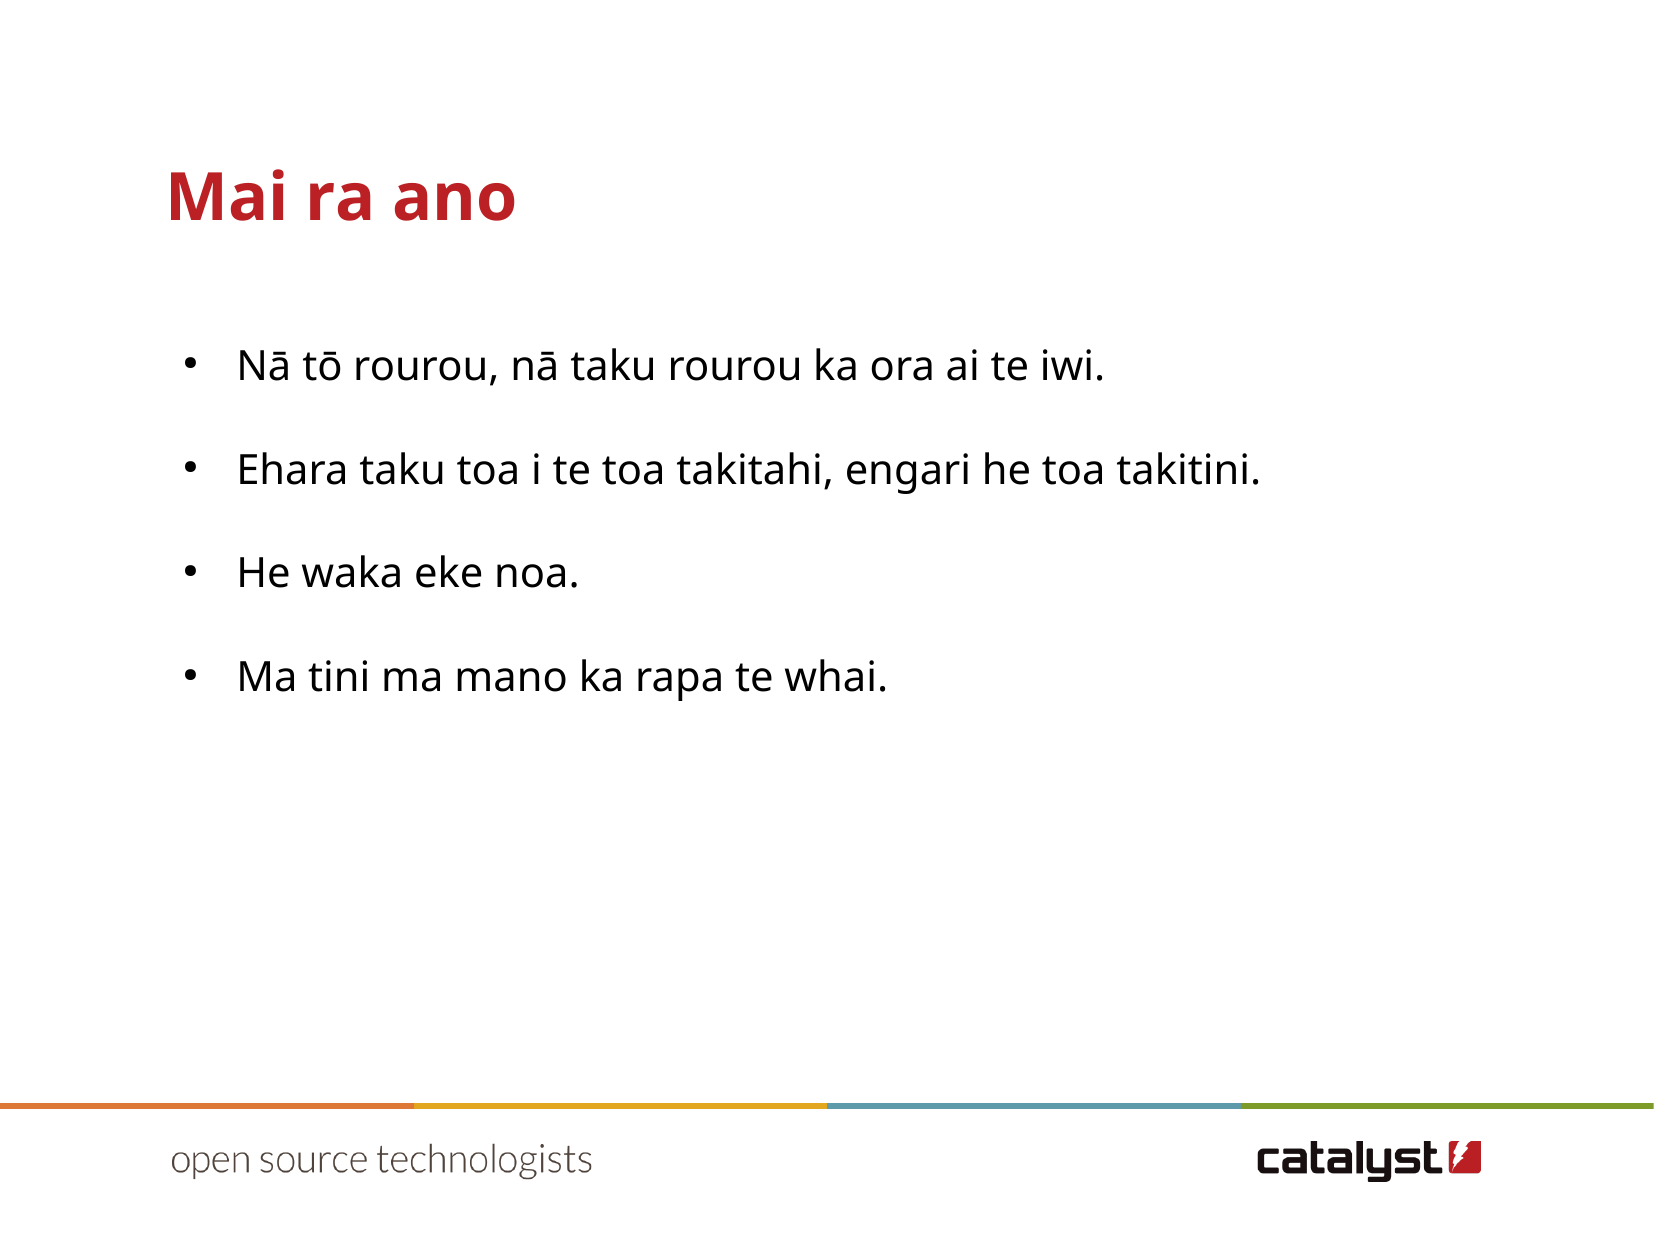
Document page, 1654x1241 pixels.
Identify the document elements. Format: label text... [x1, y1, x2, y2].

list Nā tō rourou, nā taku rourou ka ora ai te iwi. Ehara taku toa i te toa takitahi, engari he toa takitini. He waka eke noa. Ma tini ma mano ka rapa te whai. [165, 307, 1489, 1027]
title Mai ra ano [165, 90, 1489, 298]
picture [0, 1103, 1654, 1182]
